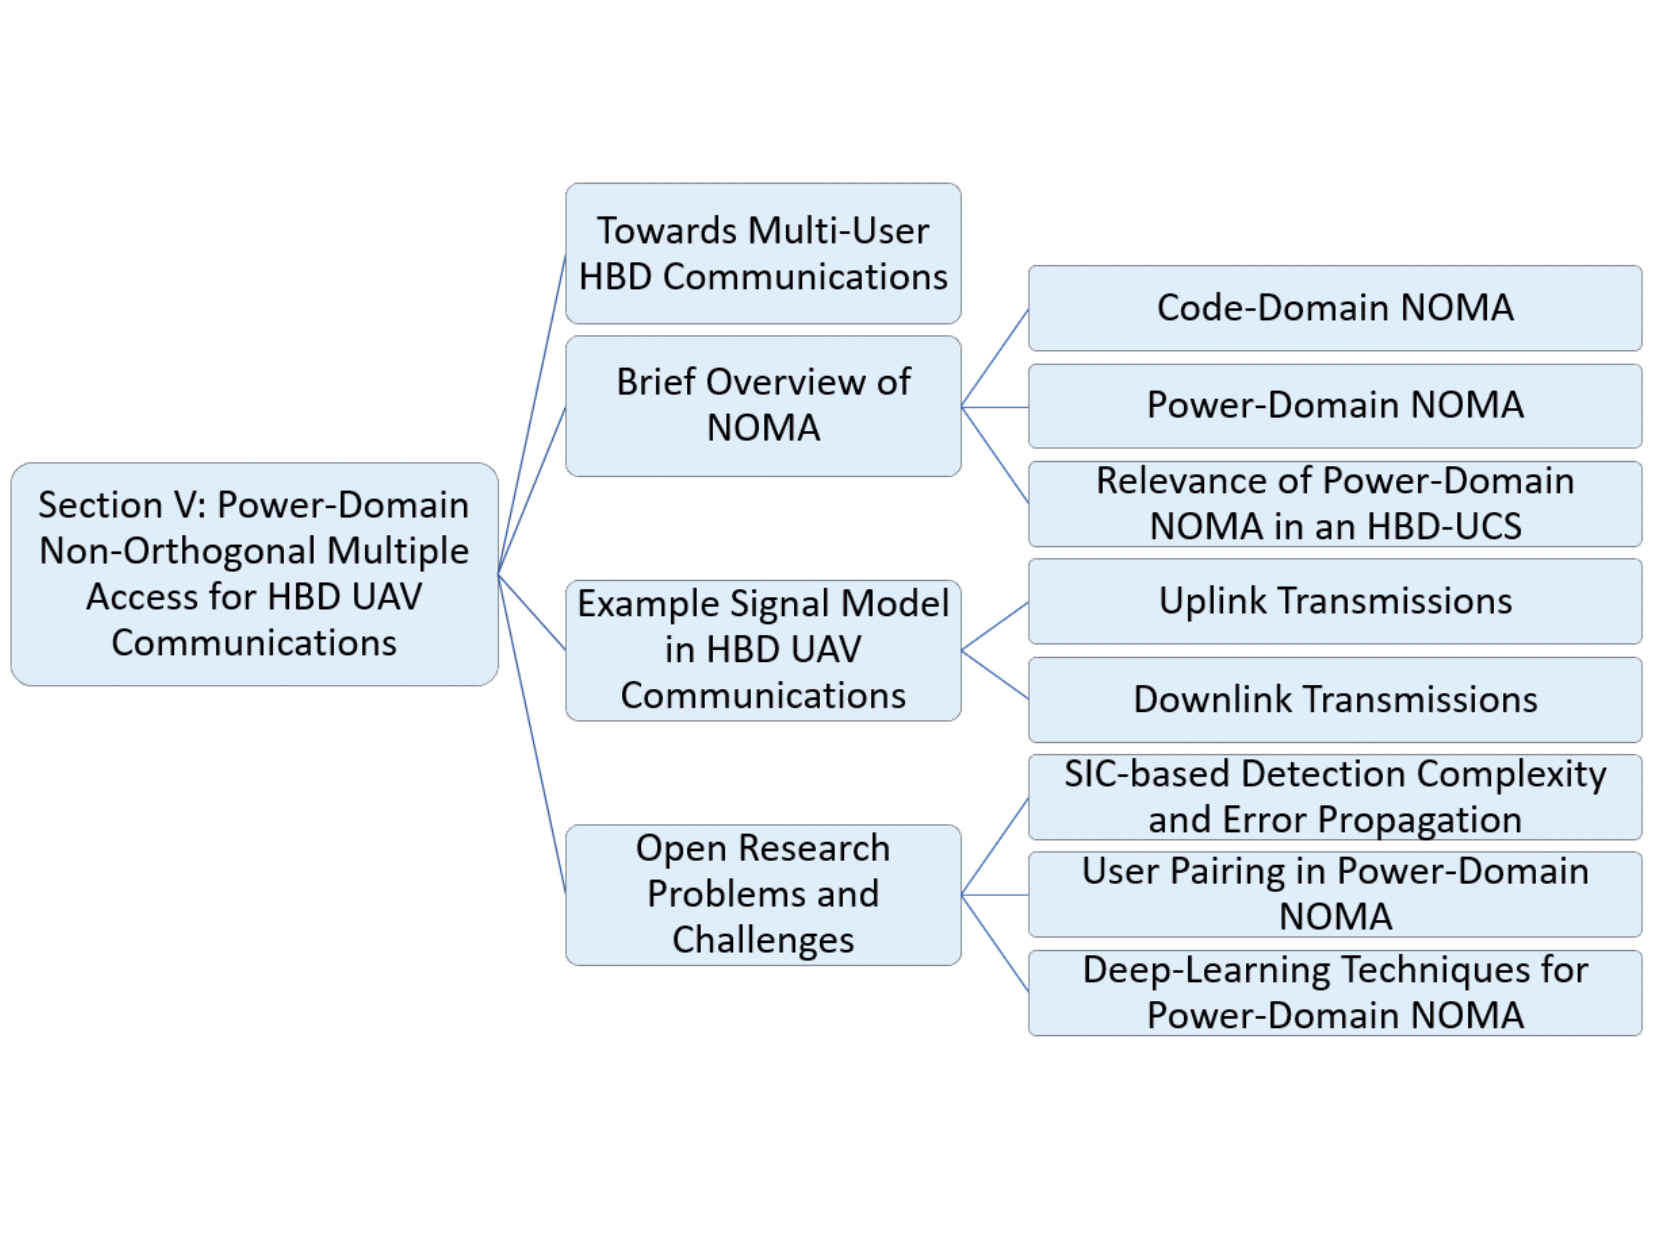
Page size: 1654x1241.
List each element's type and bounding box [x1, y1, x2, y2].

picture [0, 149, 1651, 1051]
